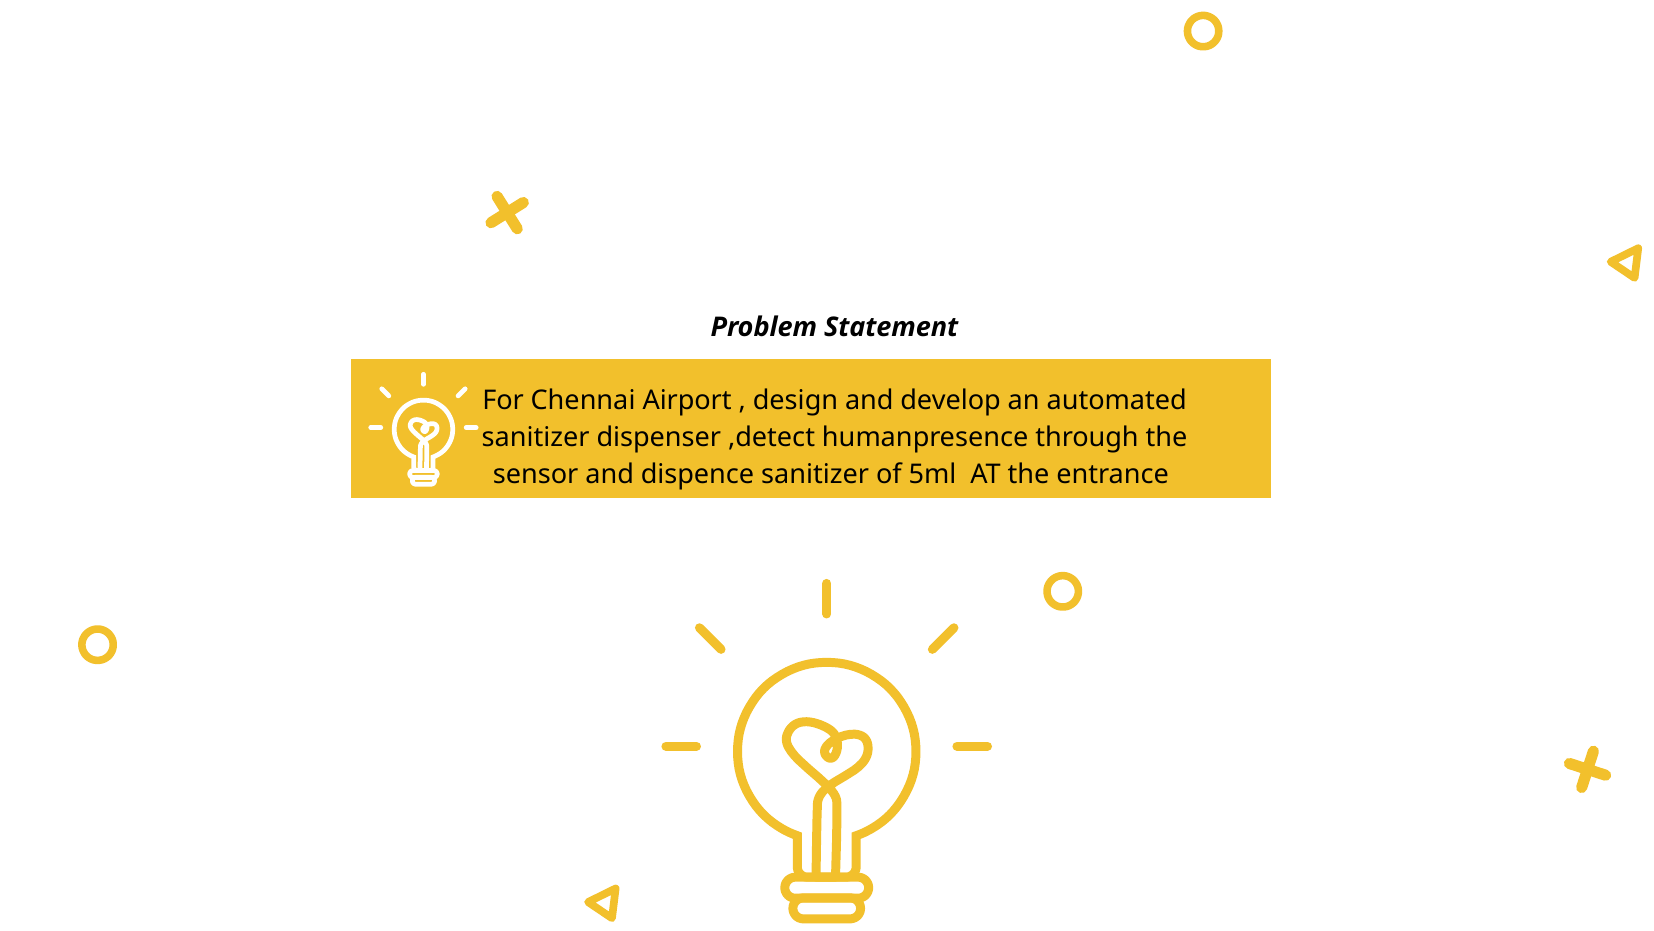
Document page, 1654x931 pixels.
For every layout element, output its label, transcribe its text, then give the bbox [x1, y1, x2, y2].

text_box Problem Statement For Chennai Airport , design and develop an automated sanitizer dispenser ,detect humanpresence through the sensor and dispence sanitizer of 5ml AT the entrance [458, 270, 1211, 492]
